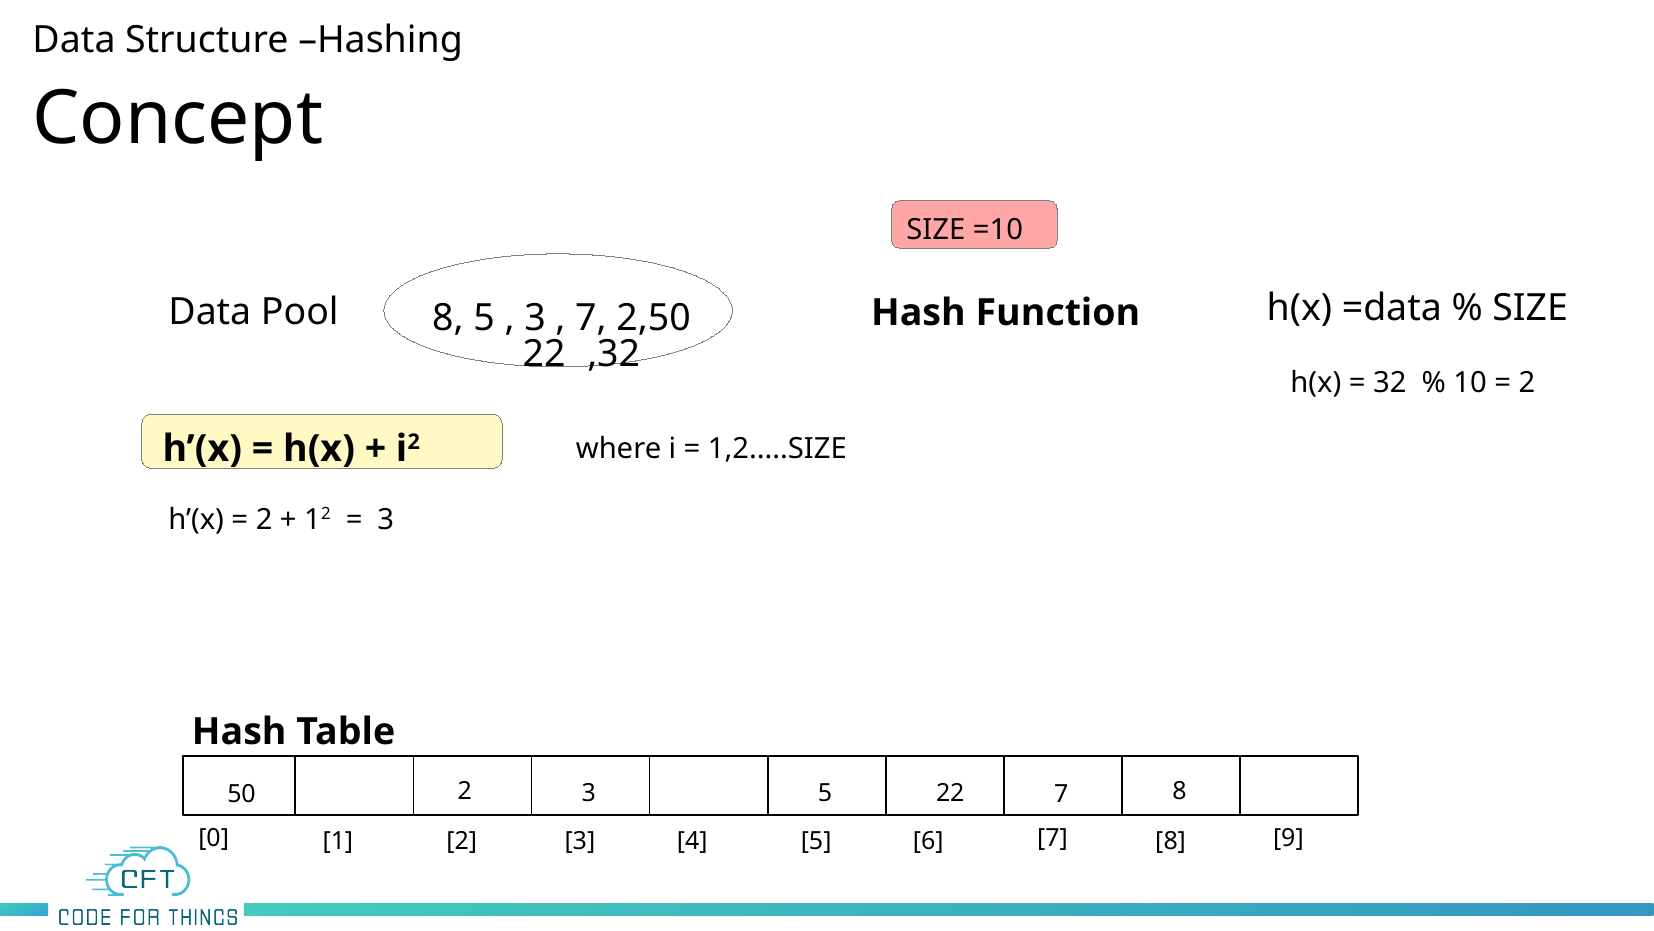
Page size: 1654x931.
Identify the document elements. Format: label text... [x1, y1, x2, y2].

text_box 7 [1039, 768, 1087, 813]
text_box [7] [1015, 812, 1117, 857]
text_box 8 [1157, 765, 1205, 810]
text_box Data Pool [118, 276, 402, 342]
text_box [8] [1133, 814, 1235, 860]
text_box [1] [301, 814, 402, 860]
text_box 5 [803, 767, 851, 812]
text_box 50 [212, 768, 275, 813]
text_box [413, 342, 507, 365]
text_box [405, 253, 711, 283]
text_box [662, 342, 703, 356]
text_box 22 [507, 318, 572, 378]
text_box [2] [425, 814, 526, 860]
text_box where i = 1,2.....SIZE [561, 419, 957, 469]
text_box [4] [655, 814, 756, 860]
text_box Hash Table [141, 696, 461, 756]
picture [59, 846, 237, 925]
text_box 22 [921, 767, 983, 812]
text_box [5] [779, 814, 880, 860]
text_box ,32 [572, 318, 662, 378]
text_box 8, 5 , 3 , 7, 2,50 [402, 283, 780, 342]
title Data Structure –Hashing Concept [32, 12, 1184, 166]
text_box [0] [177, 812, 278, 857]
text_box SIZE =10 [891, 200, 1058, 250]
text_box h’(x) = h(x) + i2 [112, 414, 550, 479]
text_box [6] [891, 814, 993, 860]
text_box [3] [543, 814, 644, 860]
text_box h(x) = 32 % 10 = 2 [1240, 354, 1654, 414]
text_box h(x) =data % SIZE [1216, 272, 1654, 337]
text_box Hash Function [820, 278, 1216, 337]
text_box [9] [1251, 812, 1353, 857]
text_box 3 [566, 767, 615, 812]
text_box h’(x) = 2 + 12 = 3 [118, 491, 497, 541]
text_box [183, 755, 1359, 815]
text_box 2 [442, 764, 491, 810]
